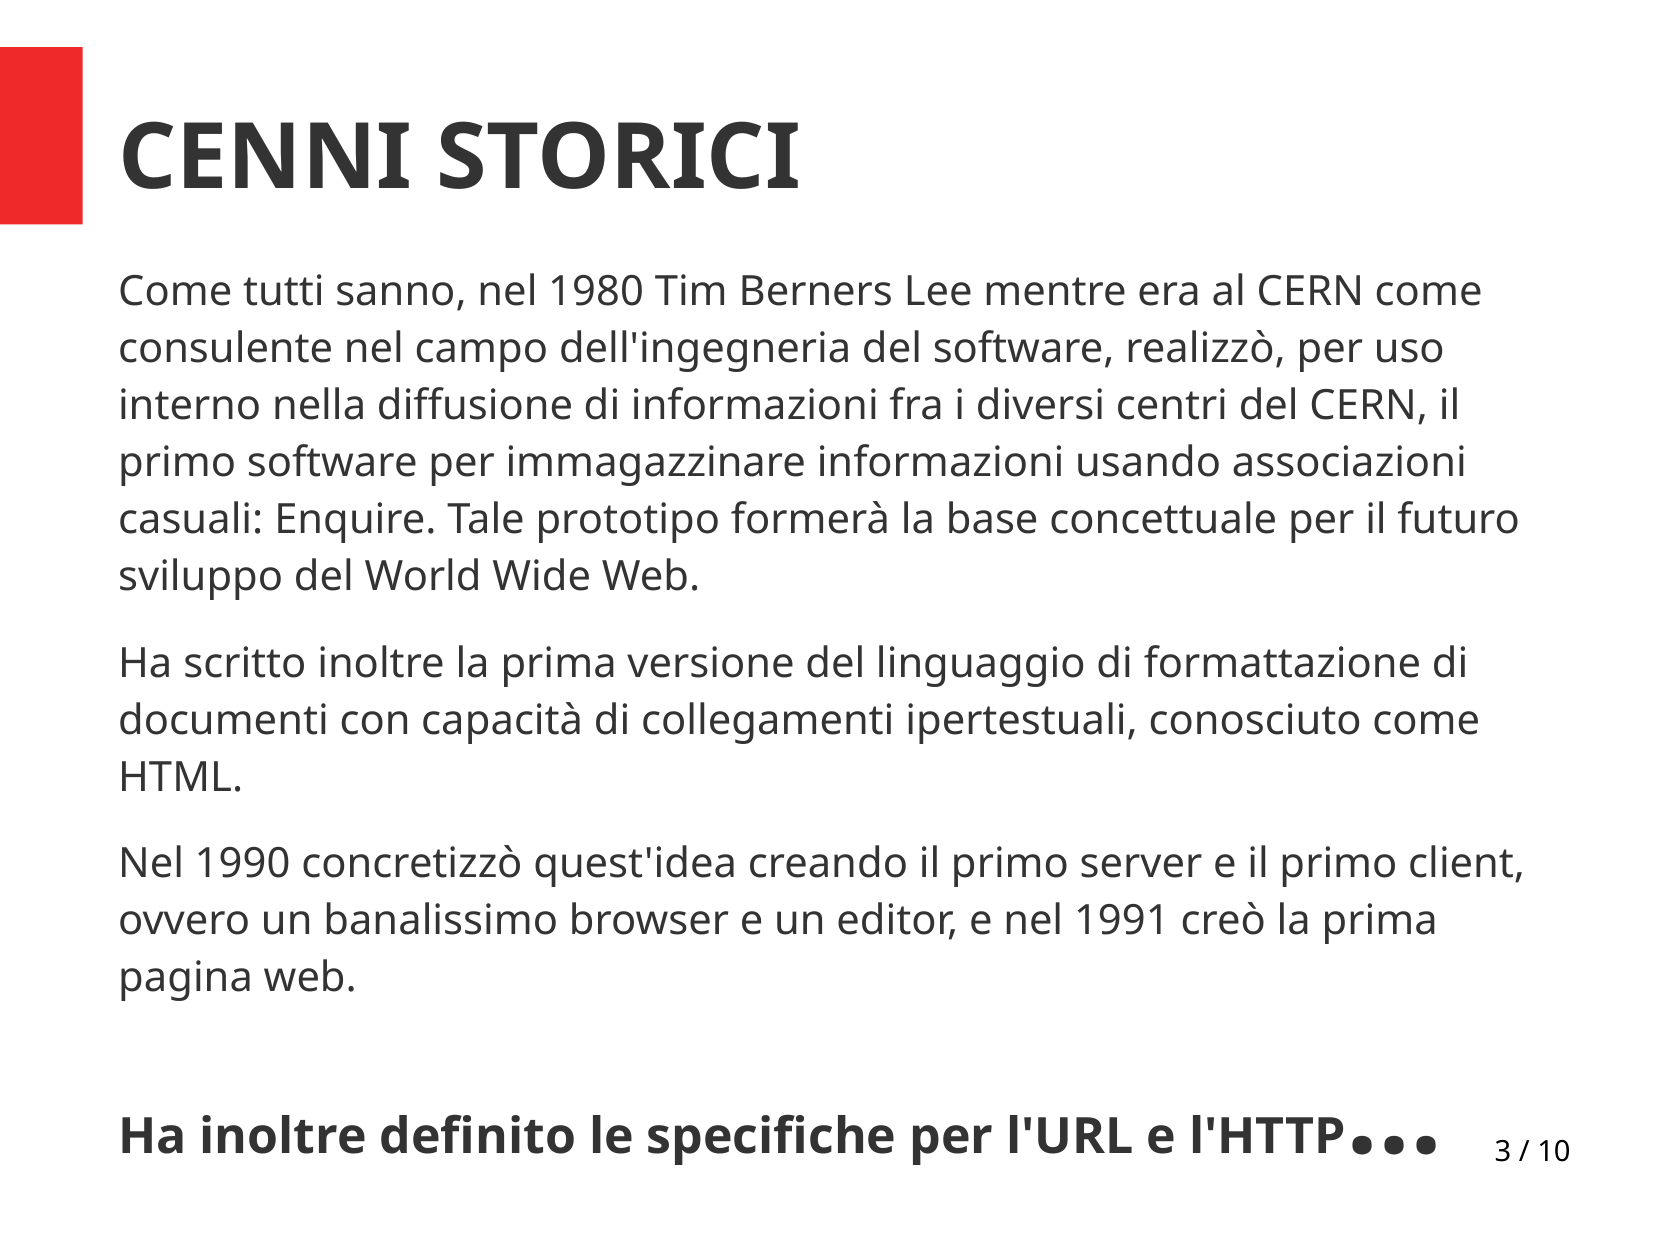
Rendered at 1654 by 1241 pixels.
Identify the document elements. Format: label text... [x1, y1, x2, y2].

list Come tutti sanno, nel 1980 Tim Berners Lee mentre era al CERN come consulente nel campo dell'ingegneria del software, realizzò, per uso interno nella diffusione di informazioni fra i diversi centri del CERN, il primo software per immagazzinare informazioni usando associazioni casuali: Enquire. Tale prototipo formerà la base concettuale per il futuro sviluppo del World Wide Web. Ha scritto inoltre la prima versione del linguaggio di formattazione di documenti con capacità di collegamenti ipertestuali, conosciuto come HTML. Nel 1990 concretizzò quest'idea creando il primo server e il primo client, ovvero un banalissimo browser e un editor, e nel 1991 creò la prima pagina web. Ha inoltre definito le specifiche per l'URL e l'HTTP... [118, 261, 1536, 981]
title CENNI STORICI [118, 49, 1571, 257]
